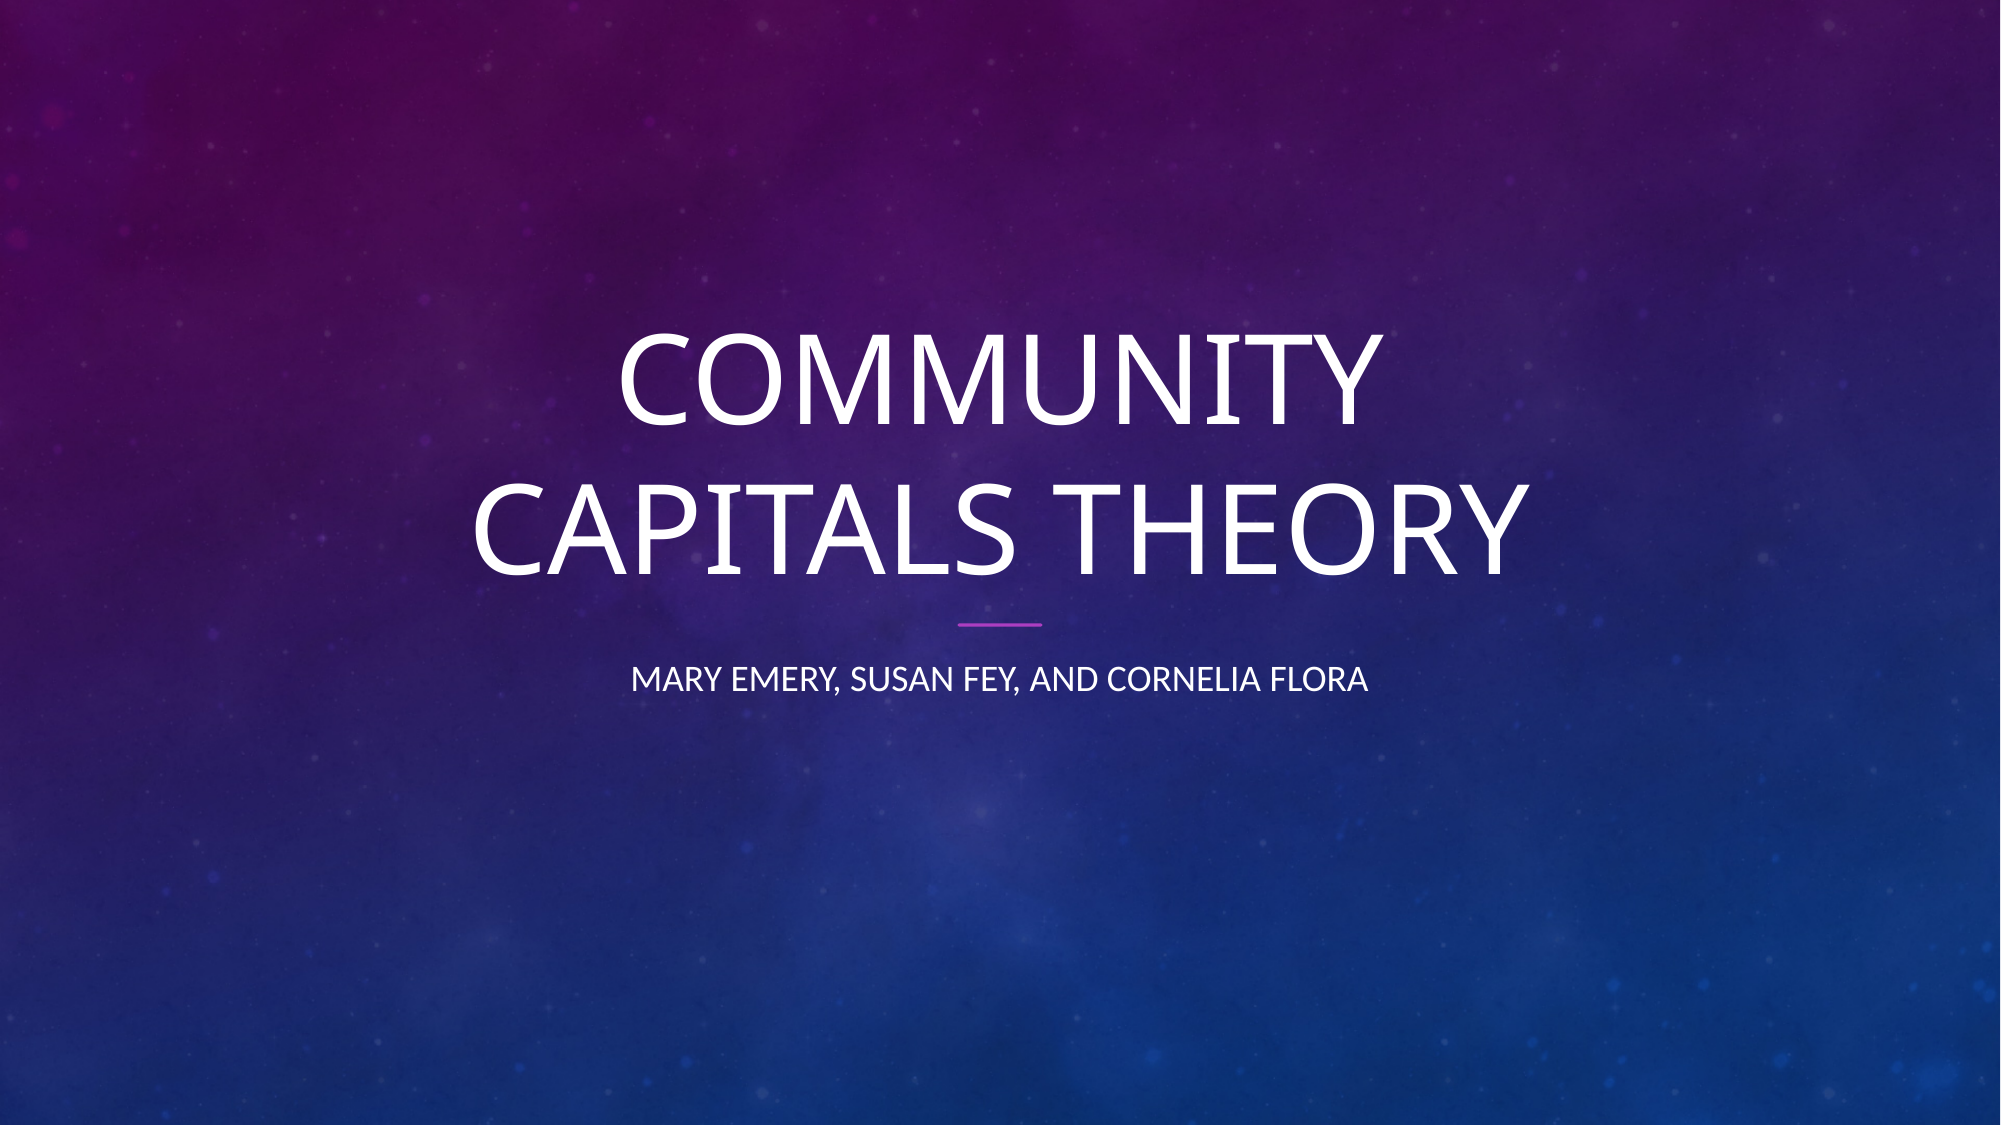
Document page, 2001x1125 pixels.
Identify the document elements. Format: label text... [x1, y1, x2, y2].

text_box [0, 0, 2000, 1125]
subtitle Mary Emery, Susan Fey, and cornelia flora [409, 646, 1591, 850]
title community capitals theory [327, 222, 1673, 608]
